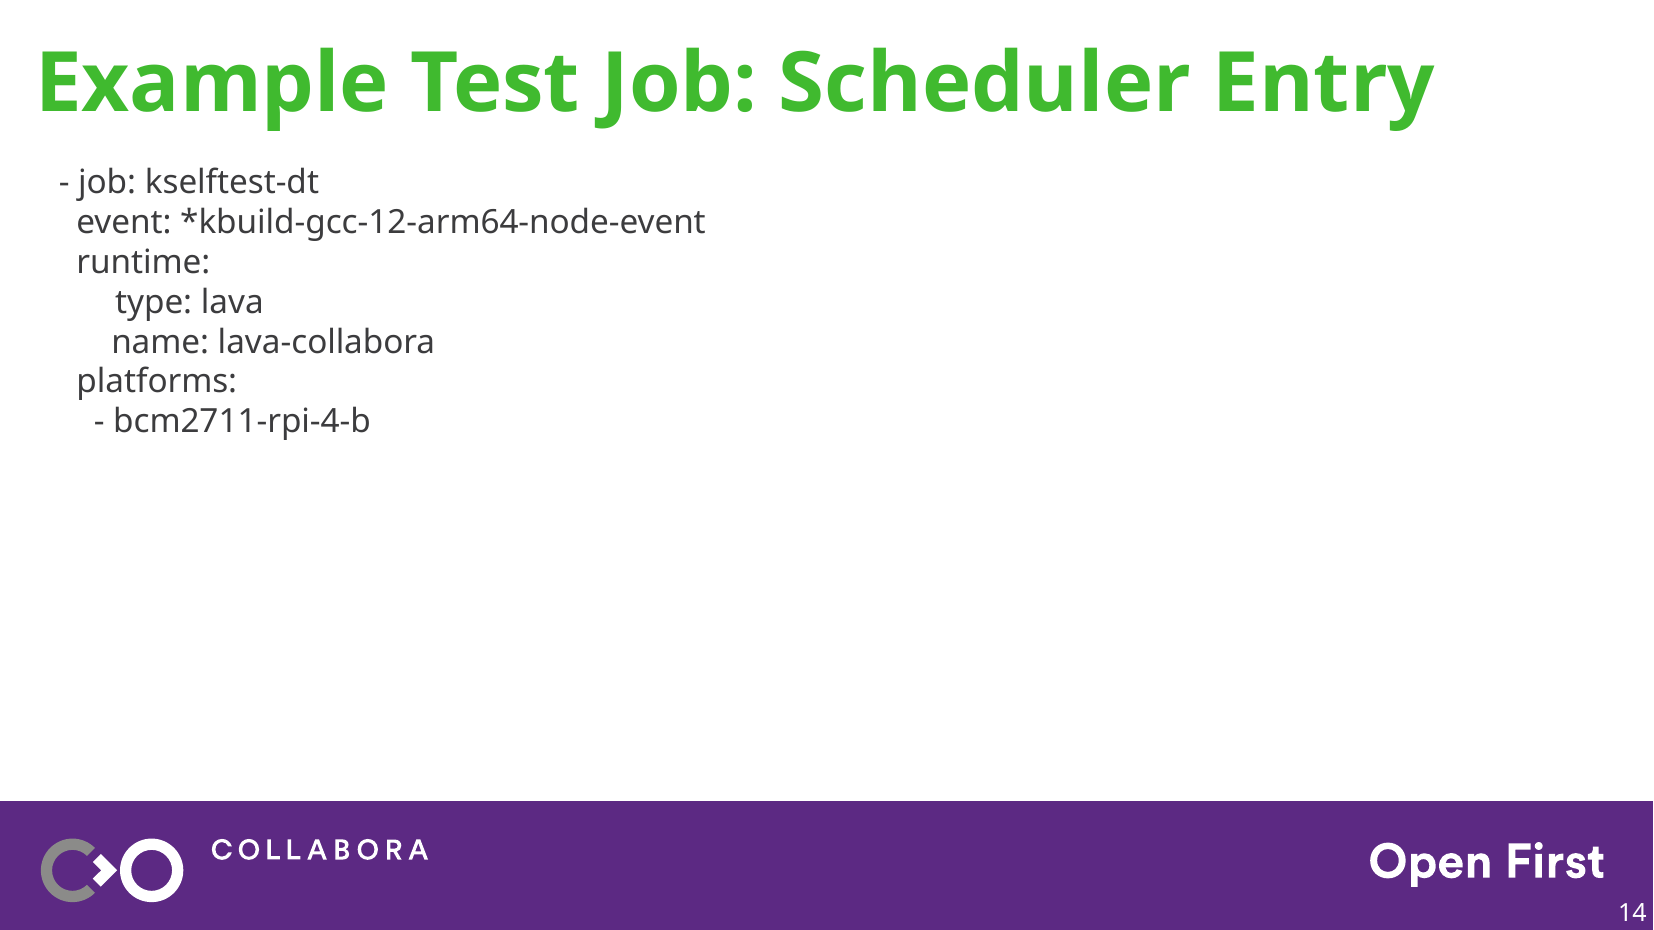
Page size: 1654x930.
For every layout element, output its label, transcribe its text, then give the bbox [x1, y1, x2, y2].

title Example Test Job: Scheduler Entry [35, 28, 1608, 192]
list - job: kselftest-dt event: *kbuild-gcc-12-arm64-node-event runtime: type: lava name: lava-collabora platforms: - bcm2711-rpi-4-b [41, 160, 1613, 802]
